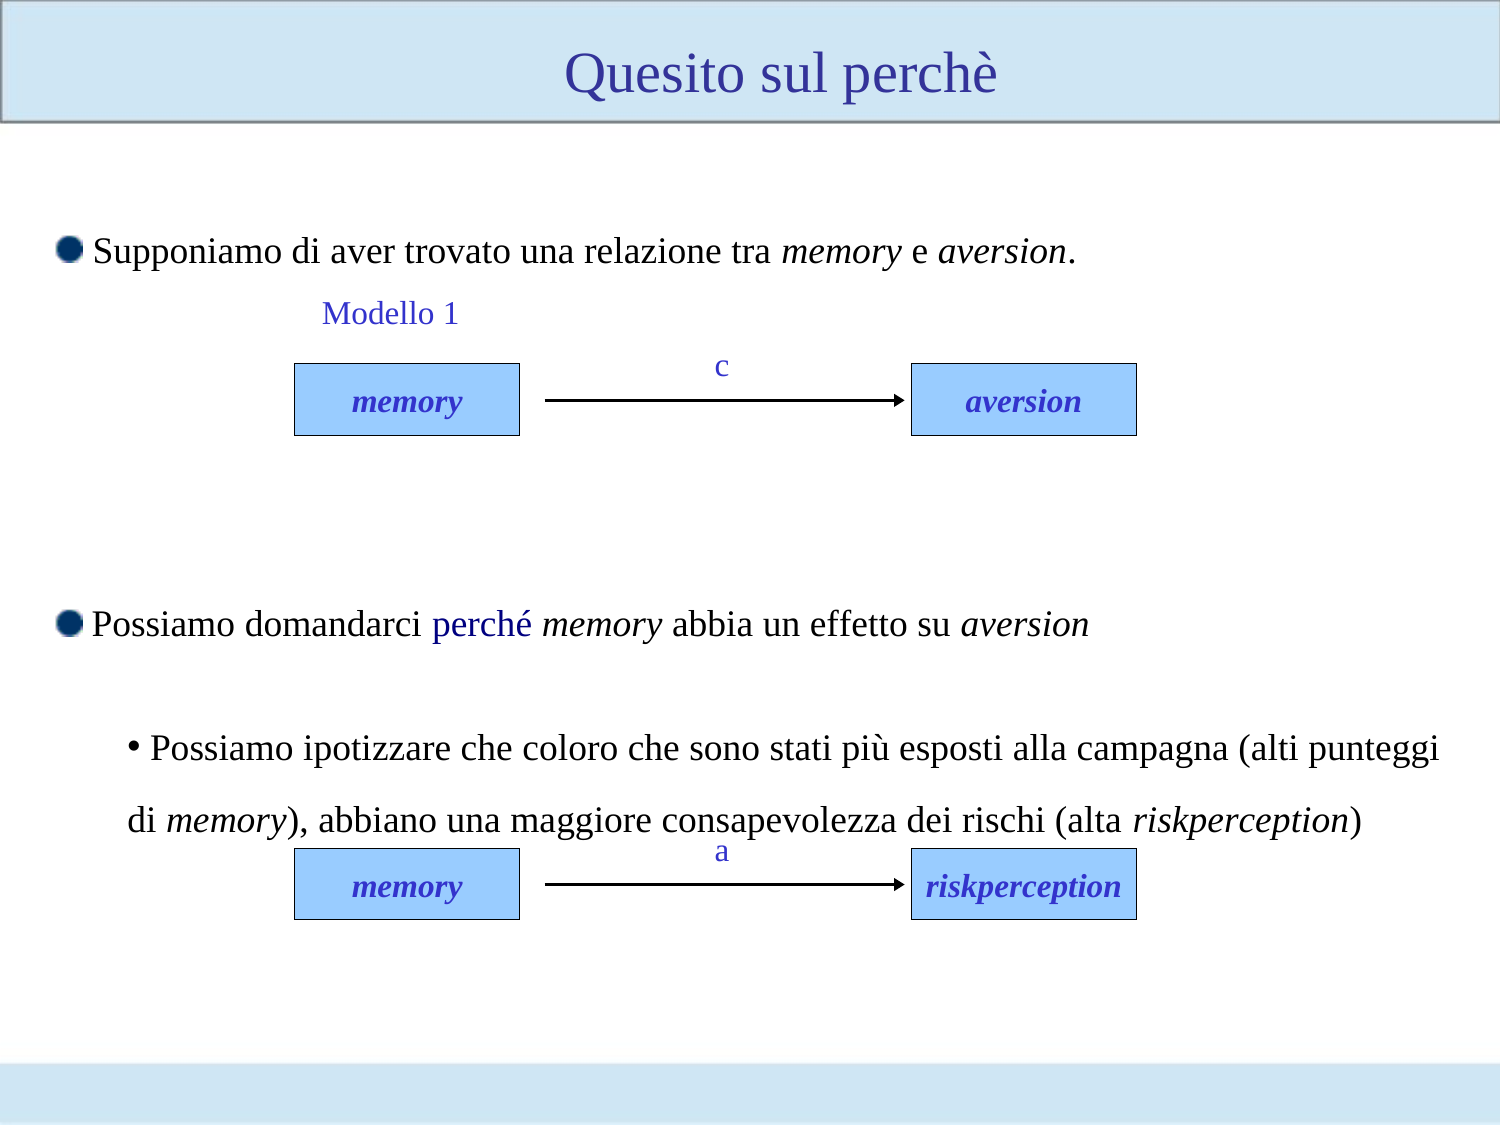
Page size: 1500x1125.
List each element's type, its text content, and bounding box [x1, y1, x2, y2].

text_box a [625, 820, 819, 928]
title Quesito sul perchè [249, 21, 1313, 117]
picture [0, 0, 1500, 1125]
text_box Supponiamo di aver trovato una relazione tra memory e aversion. Possiamo domandarci perché memory abbia un effetto su aversion Possiamo ipotizzare che coloro che sono stati più esposti alla campagna (alti punteggi di memory), abbiano una maggiore consapevolezza dei rischi (alta riskperception) [37, 184, 1463, 849]
text_box Modello 1 [216, 283, 566, 462]
text_box riskperception [911, 848, 1137, 920]
text_box c [625, 336, 819, 443]
text_box memory [294, 848, 520, 920]
text_box memory [294, 363, 520, 436]
text_box aversion [911, 363, 1137, 436]
